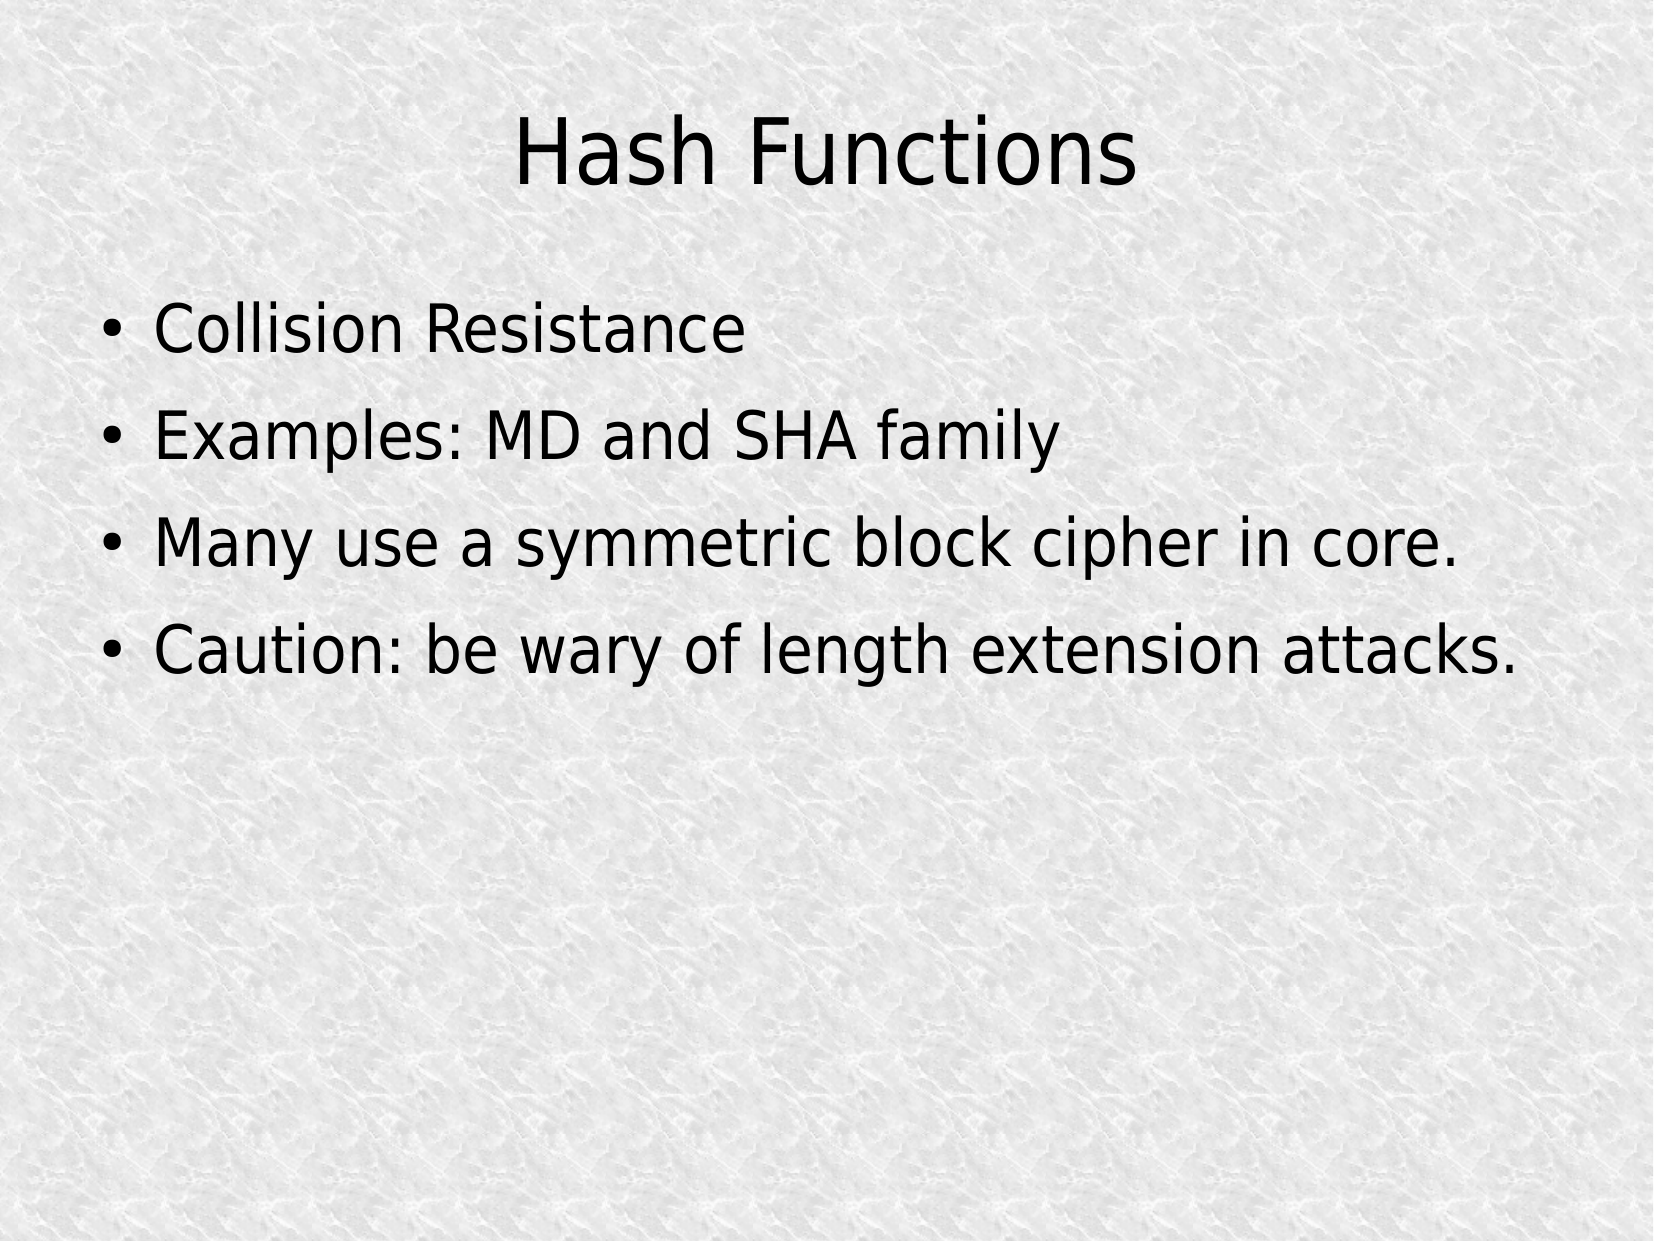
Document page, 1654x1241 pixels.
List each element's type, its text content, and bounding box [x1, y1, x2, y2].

picture [0, 0, 1654, 1241]
title Hash Functions [82, 49, 1571, 257]
list Collision Resistance Examples: MD and SHA family Many use a symmetric block cipher in core. Caution: be wary of length extension attacks. [82, 290, 1538, 1010]
